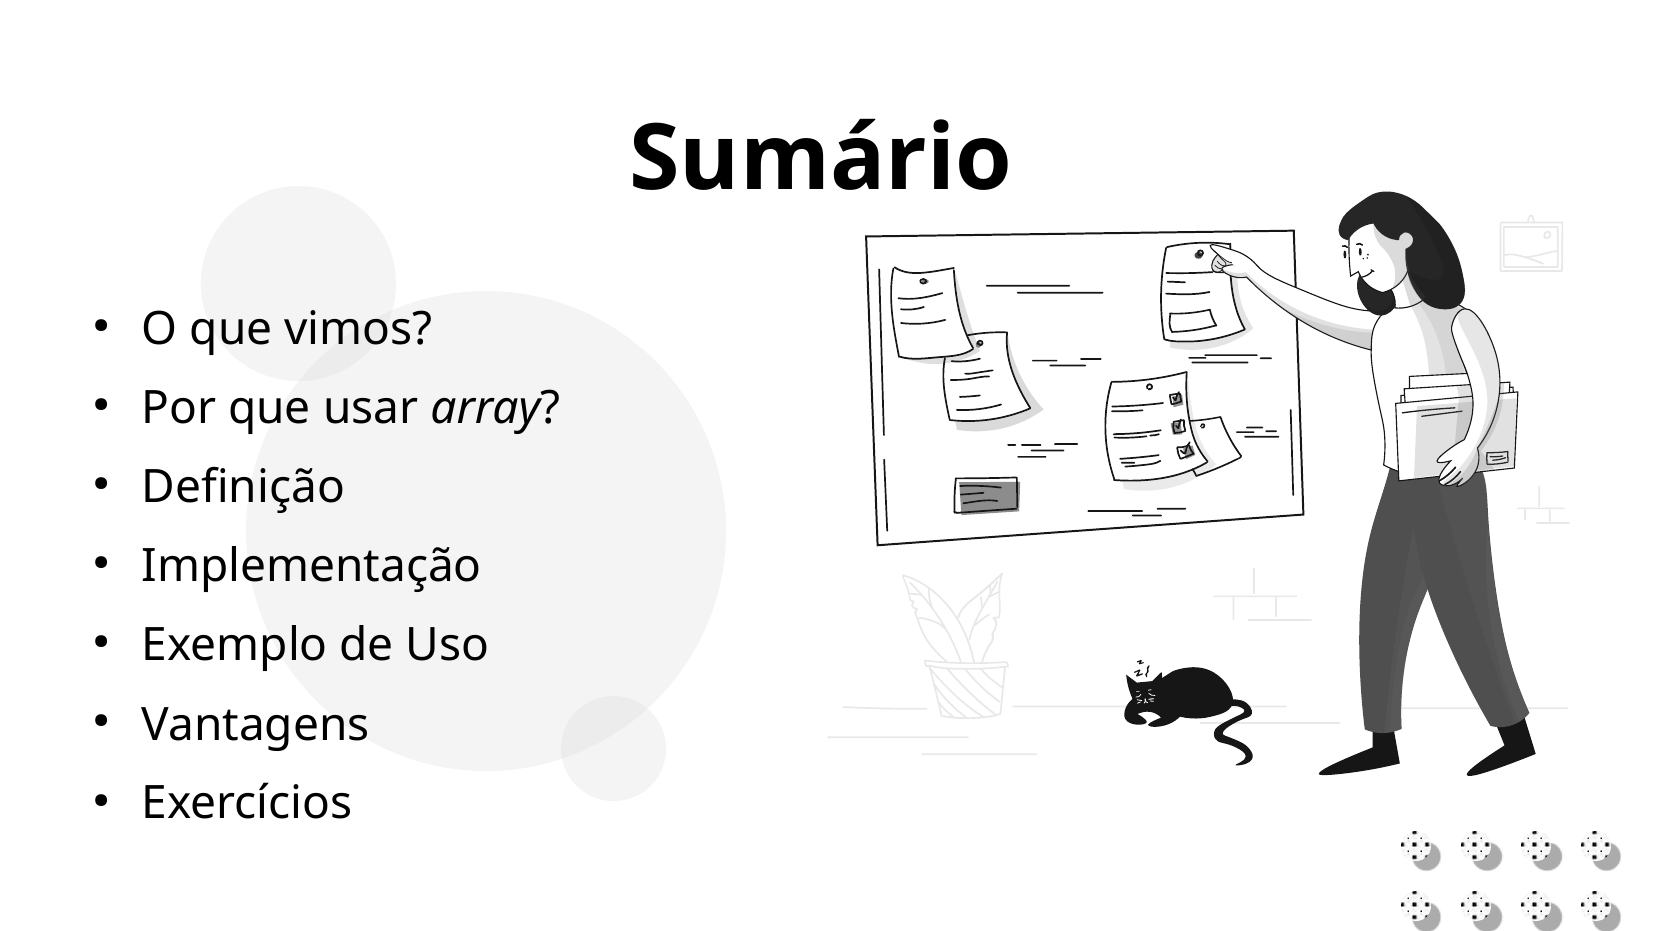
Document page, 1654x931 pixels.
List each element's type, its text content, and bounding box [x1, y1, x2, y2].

picture [1520, 890, 1552, 922]
picture [1400, 830, 1432, 862]
picture [1461, 890, 1492, 922]
picture [1581, 830, 1612, 862]
title Sumário [76, 76, 1565, 233]
picture [1400, 891, 1432, 922]
picture [1460, 830, 1492, 862]
list O que vimos? Por que usar array? Definição Implementação Exemplo de Uso Vantagens Exercícios [76, 295, 1088, 835]
picture [1520, 831, 1552, 862]
picture [1580, 890, 1612, 922]
